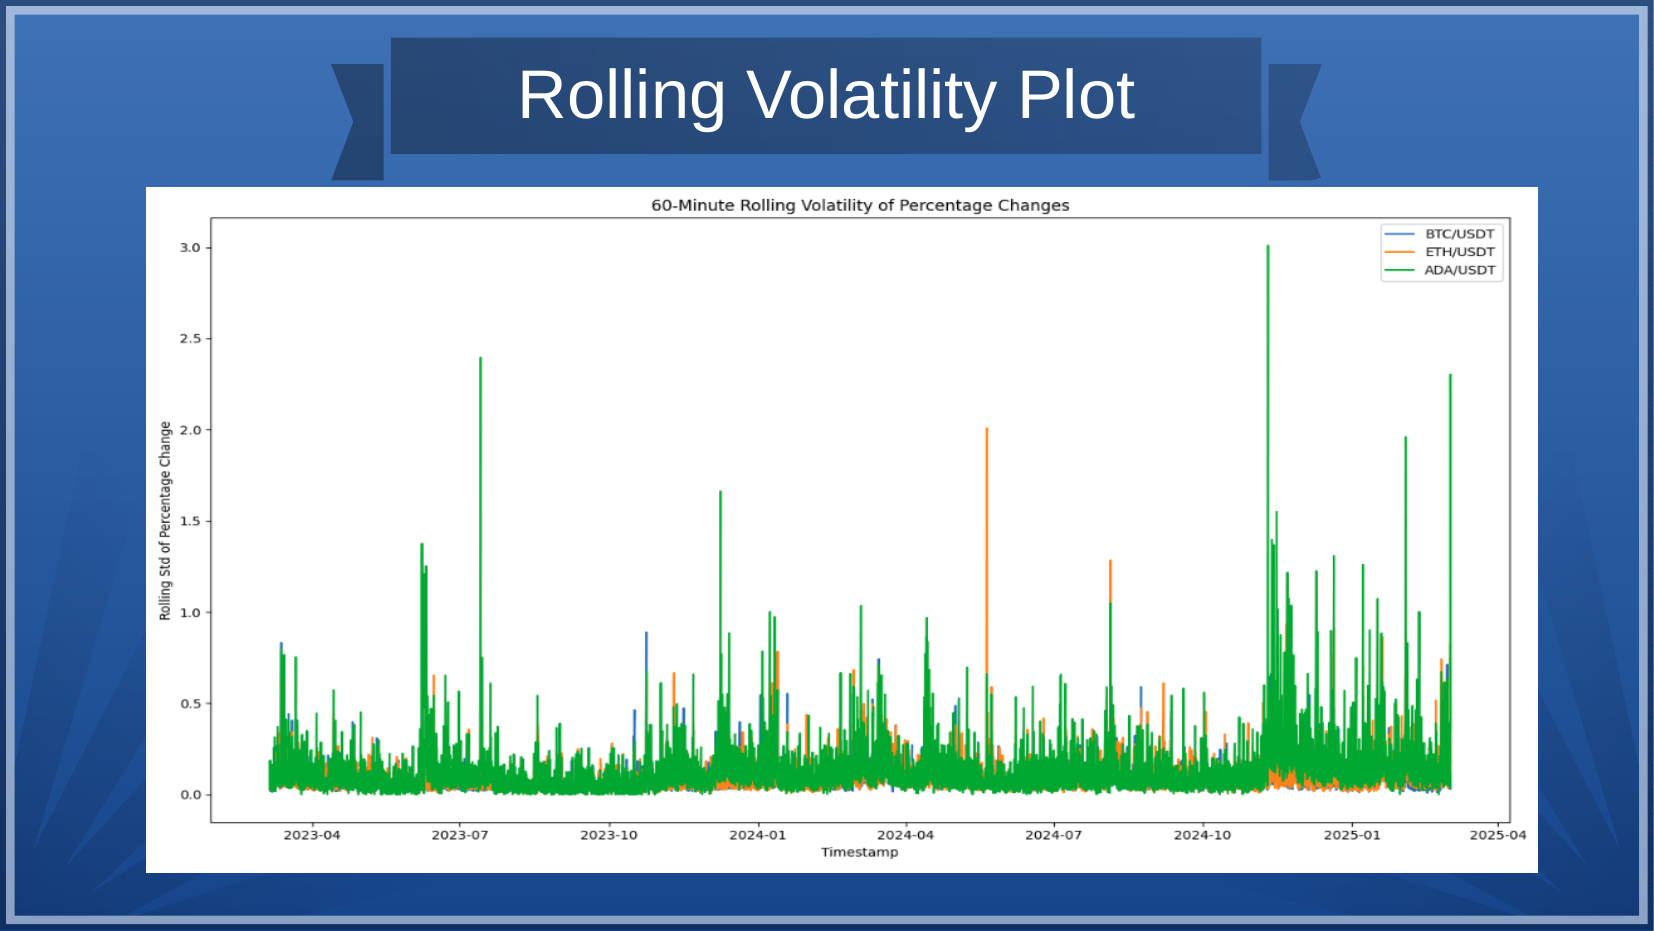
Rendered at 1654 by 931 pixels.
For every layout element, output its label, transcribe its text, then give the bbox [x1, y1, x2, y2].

title Rolling Volatility Plot [389, 35, 1264, 154]
picture [146, 187, 1538, 873]
